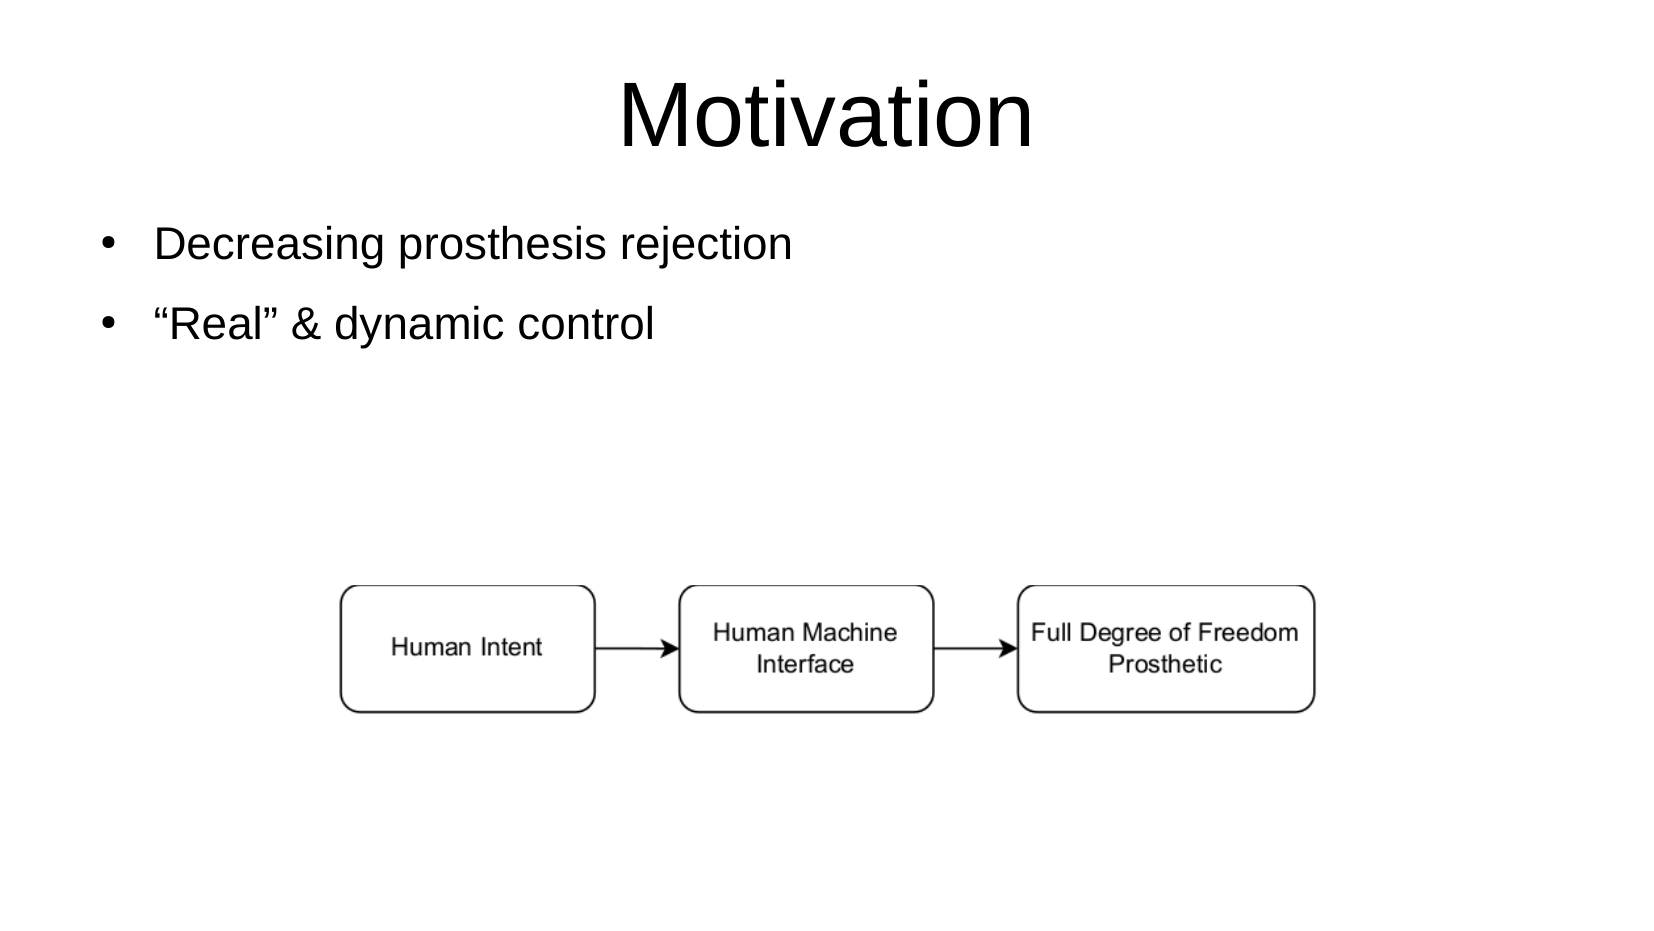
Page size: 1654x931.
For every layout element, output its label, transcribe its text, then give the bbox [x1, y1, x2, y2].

picture [270, 449, 1366, 736]
list Decreasing prosthesis rejection “Real” & dynamic control [82, 217, 1571, 758]
title Motivation [82, 37, 1571, 193]
